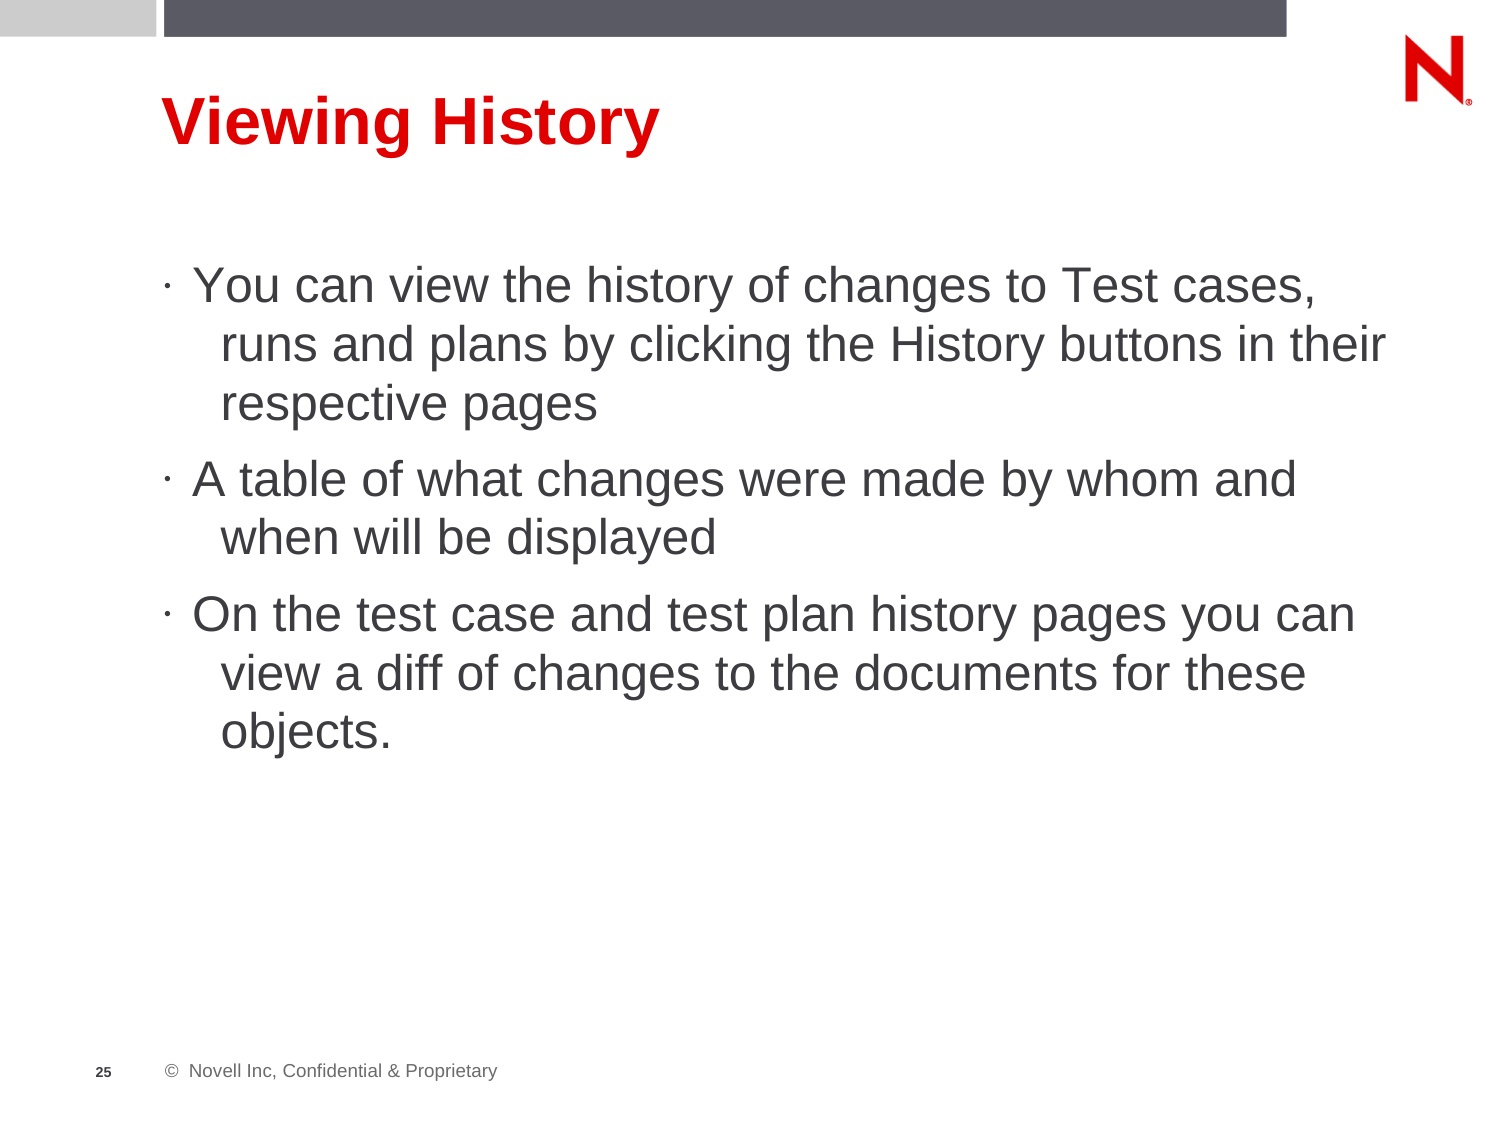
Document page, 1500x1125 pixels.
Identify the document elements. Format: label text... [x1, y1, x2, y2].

picture [1403, 32, 1473, 107]
list You can view the history of changes to Test cases, runs and plans by clicking the History buttons in their respective pages A table of what changes were made by whom and when will be displayed On the test case and test plan history pages you can view a diff of changes to the documents for these objects. [163, 254, 1404, 986]
title Viewing History [161, 41, 1383, 205]
